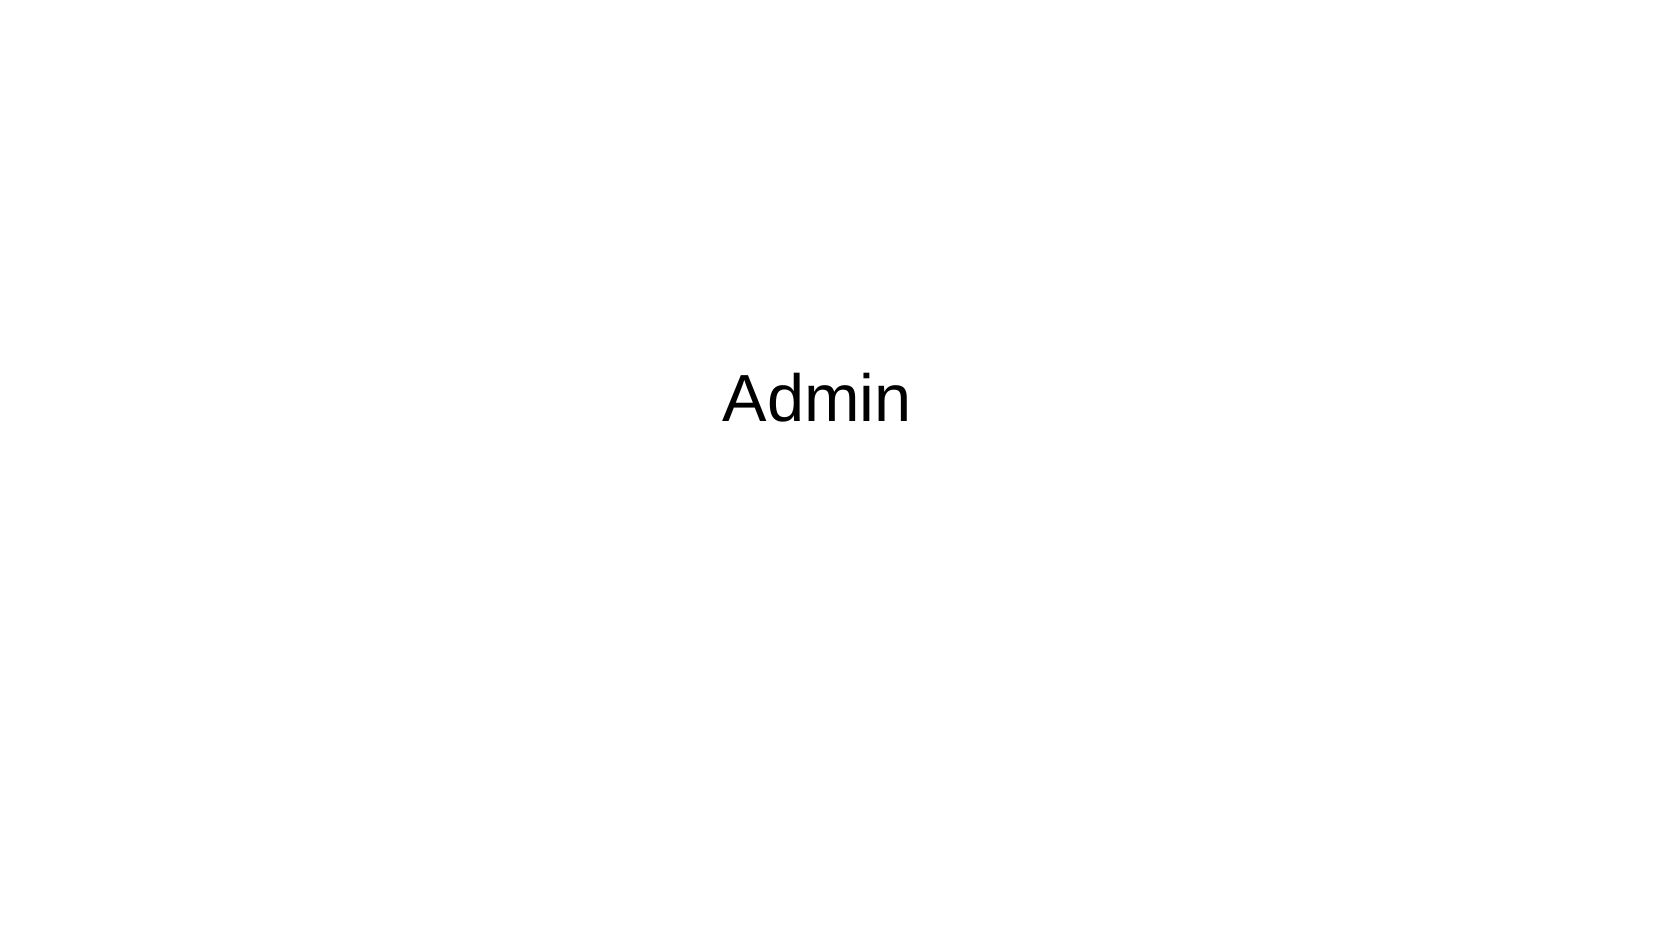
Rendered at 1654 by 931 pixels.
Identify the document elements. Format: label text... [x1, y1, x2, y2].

list Admin [37, 360, 1526, 901]
